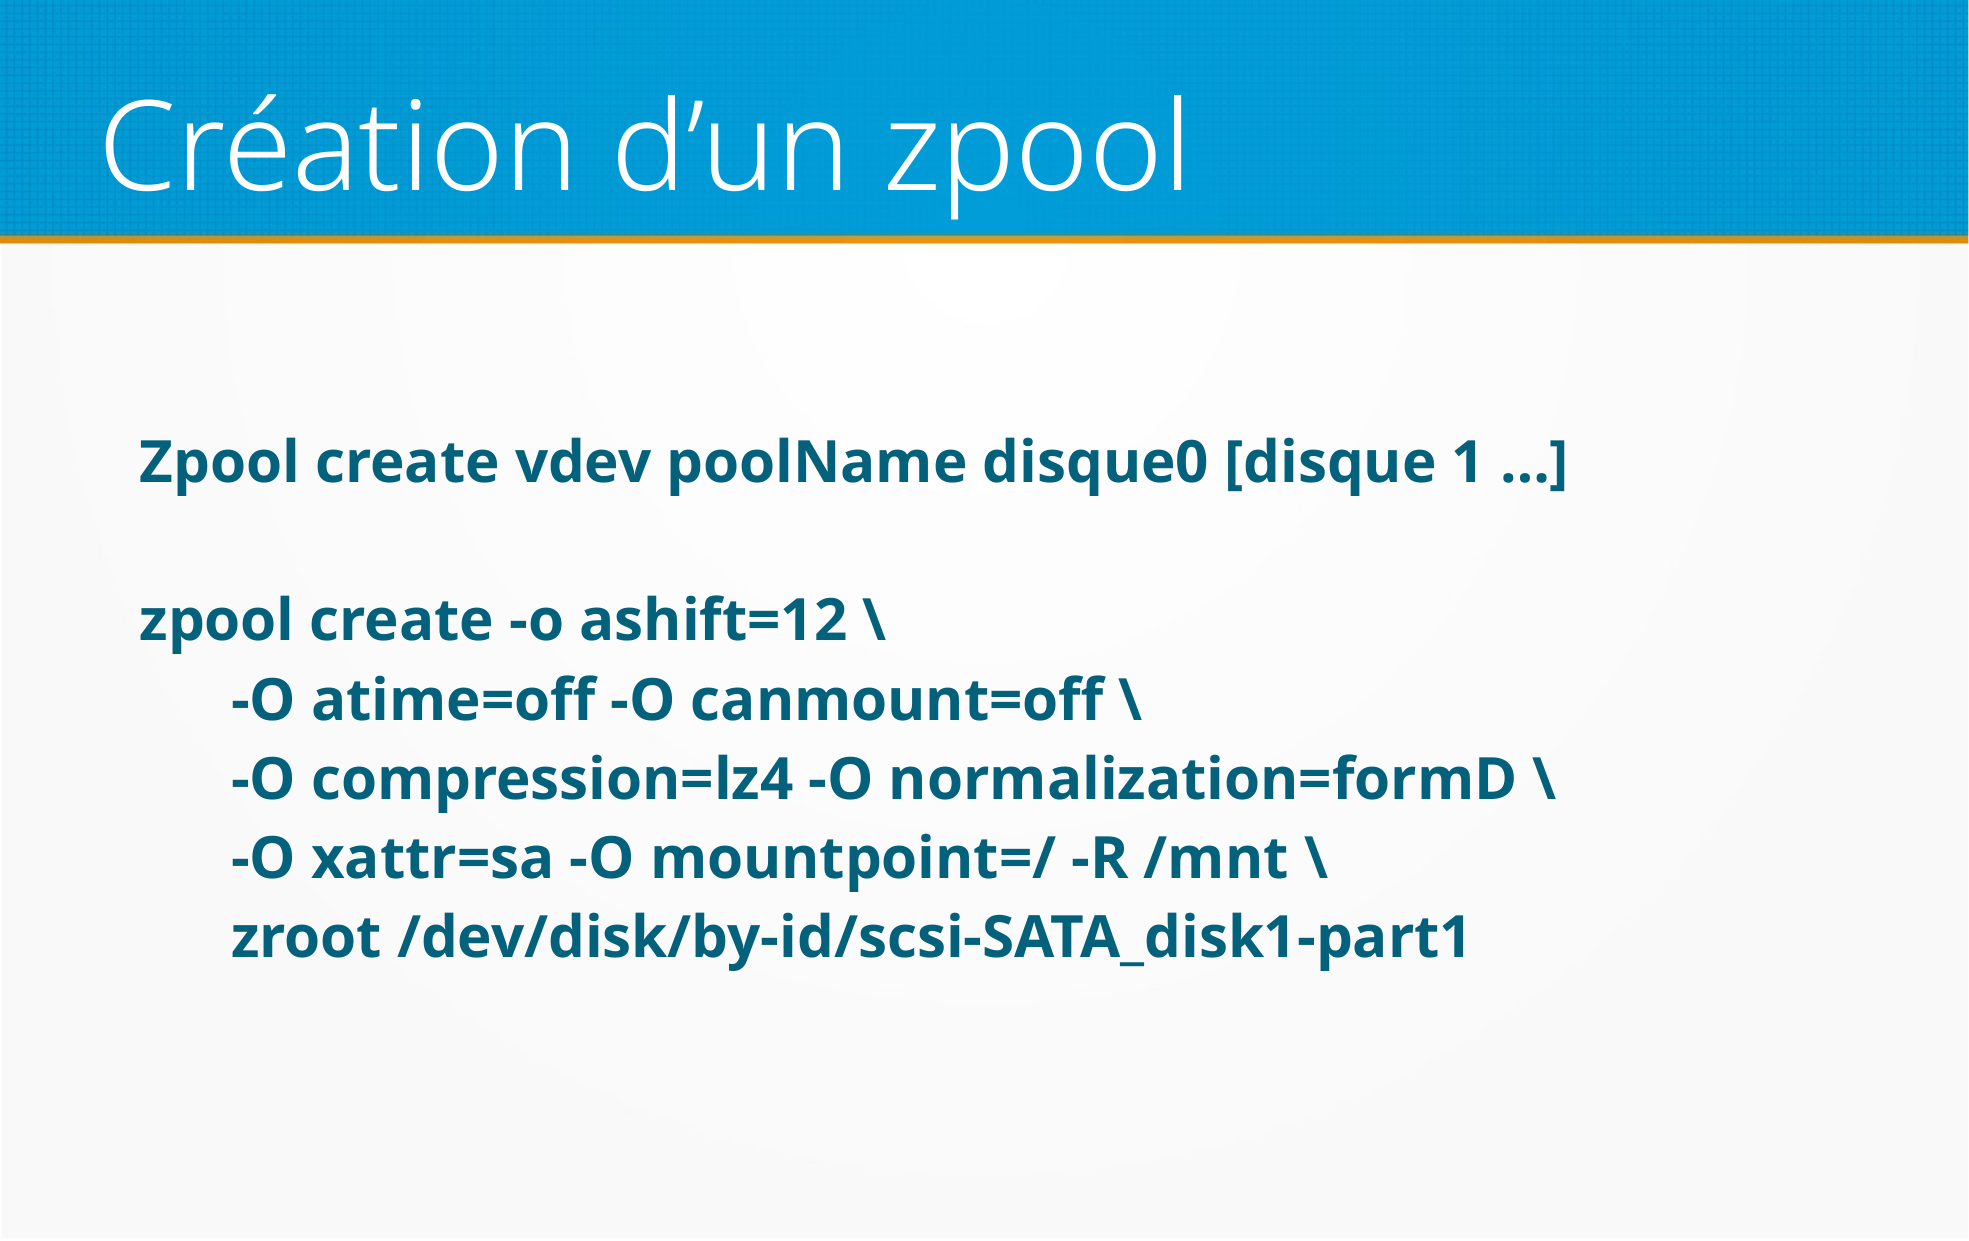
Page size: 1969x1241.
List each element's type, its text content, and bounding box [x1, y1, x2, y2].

picture [0, 233, 1969, 1241]
title Création d’un zpool [98, 19, 1870, 227]
subtitle Zpool create vdev poolName disque0 [disque 1 …] zpool create -o ashift=12 \ -O atime=off -O canmount=off \ -O compression=lz4 -O normalization=formD \ -O xattr=sa -O mountpoint=/ -R /mnt \ zroot /dev/disk/by-id/scsi-SATA_disk1-part1 [98, 315, 1861, 1081]
